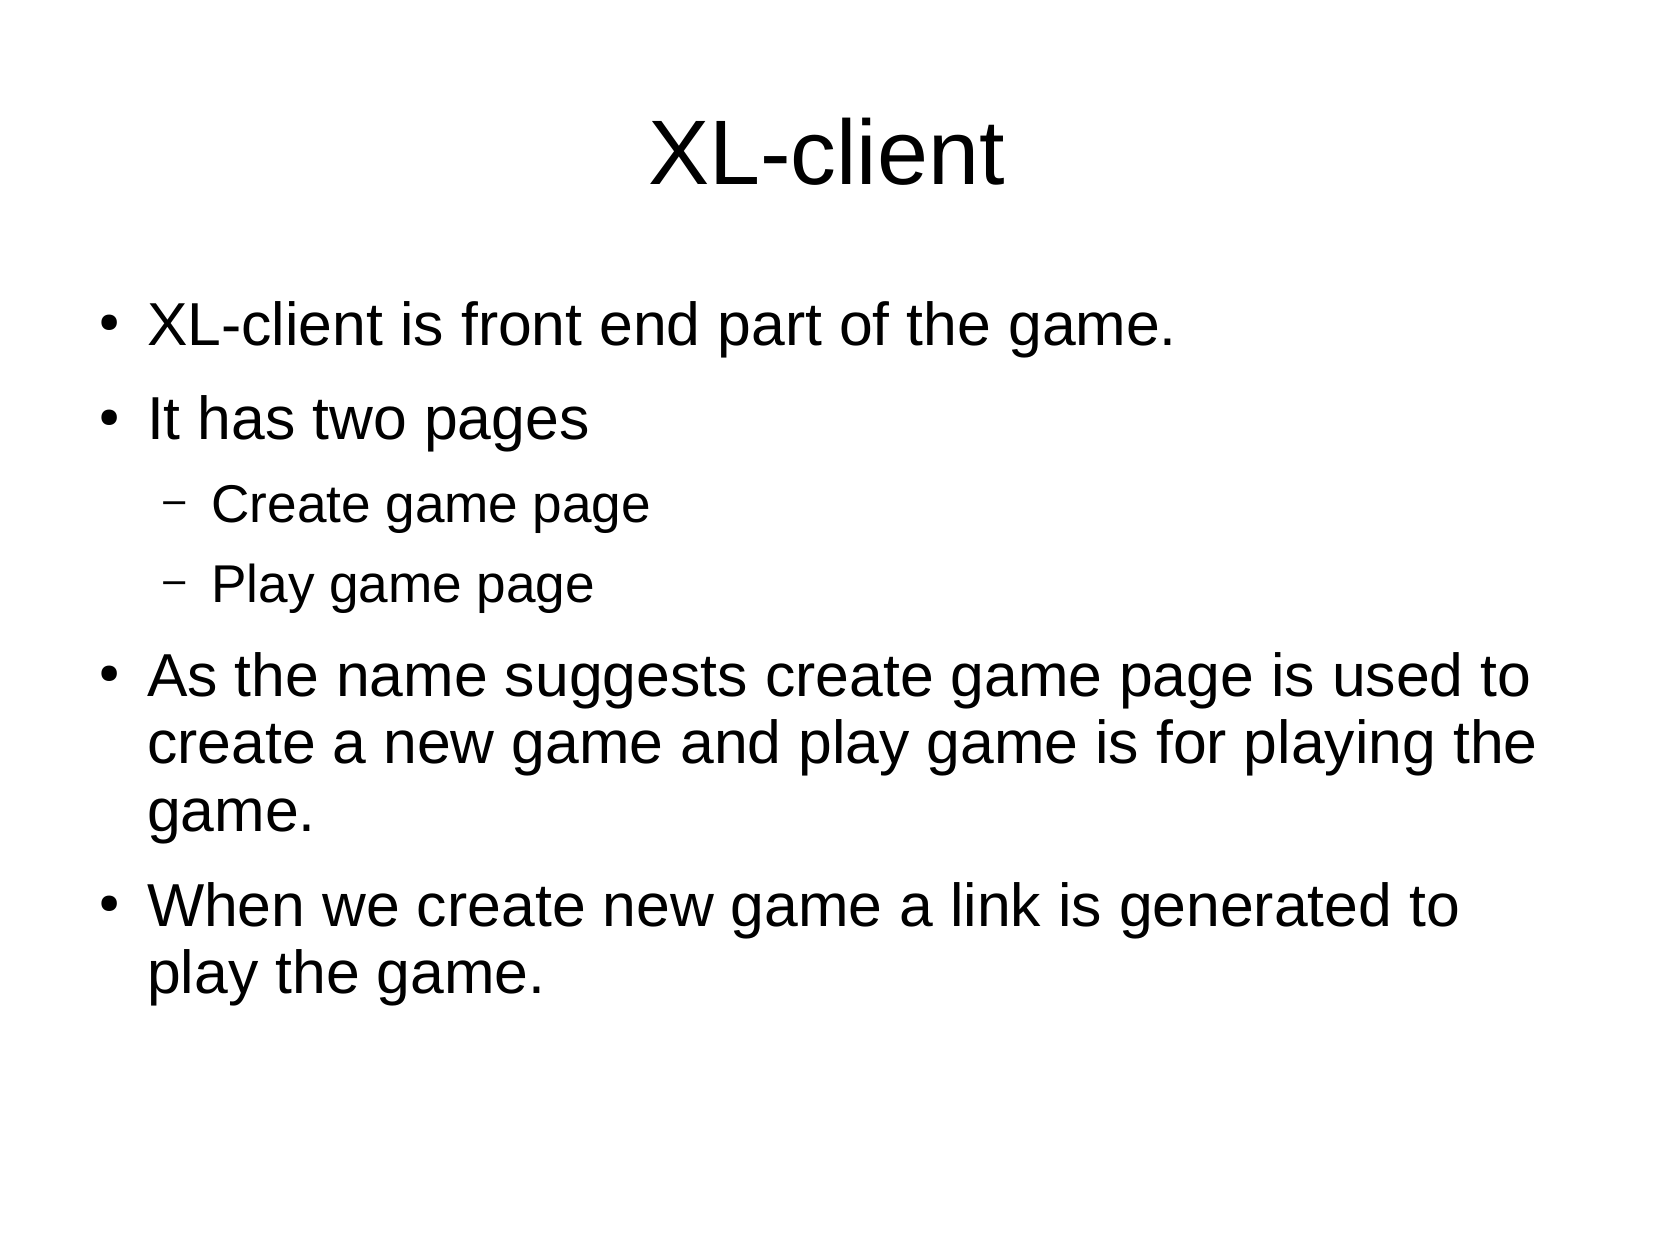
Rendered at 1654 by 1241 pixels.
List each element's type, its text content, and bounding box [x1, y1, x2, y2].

list XL-client is front end part of the game. It has two pages Create game page Play game page As the name suggests create game page is used to create a new game and play game is for playing the game. When we create new game a link is generated to play the game. [82, 290, 1571, 1010]
title XL-client [82, 49, 1571, 257]
